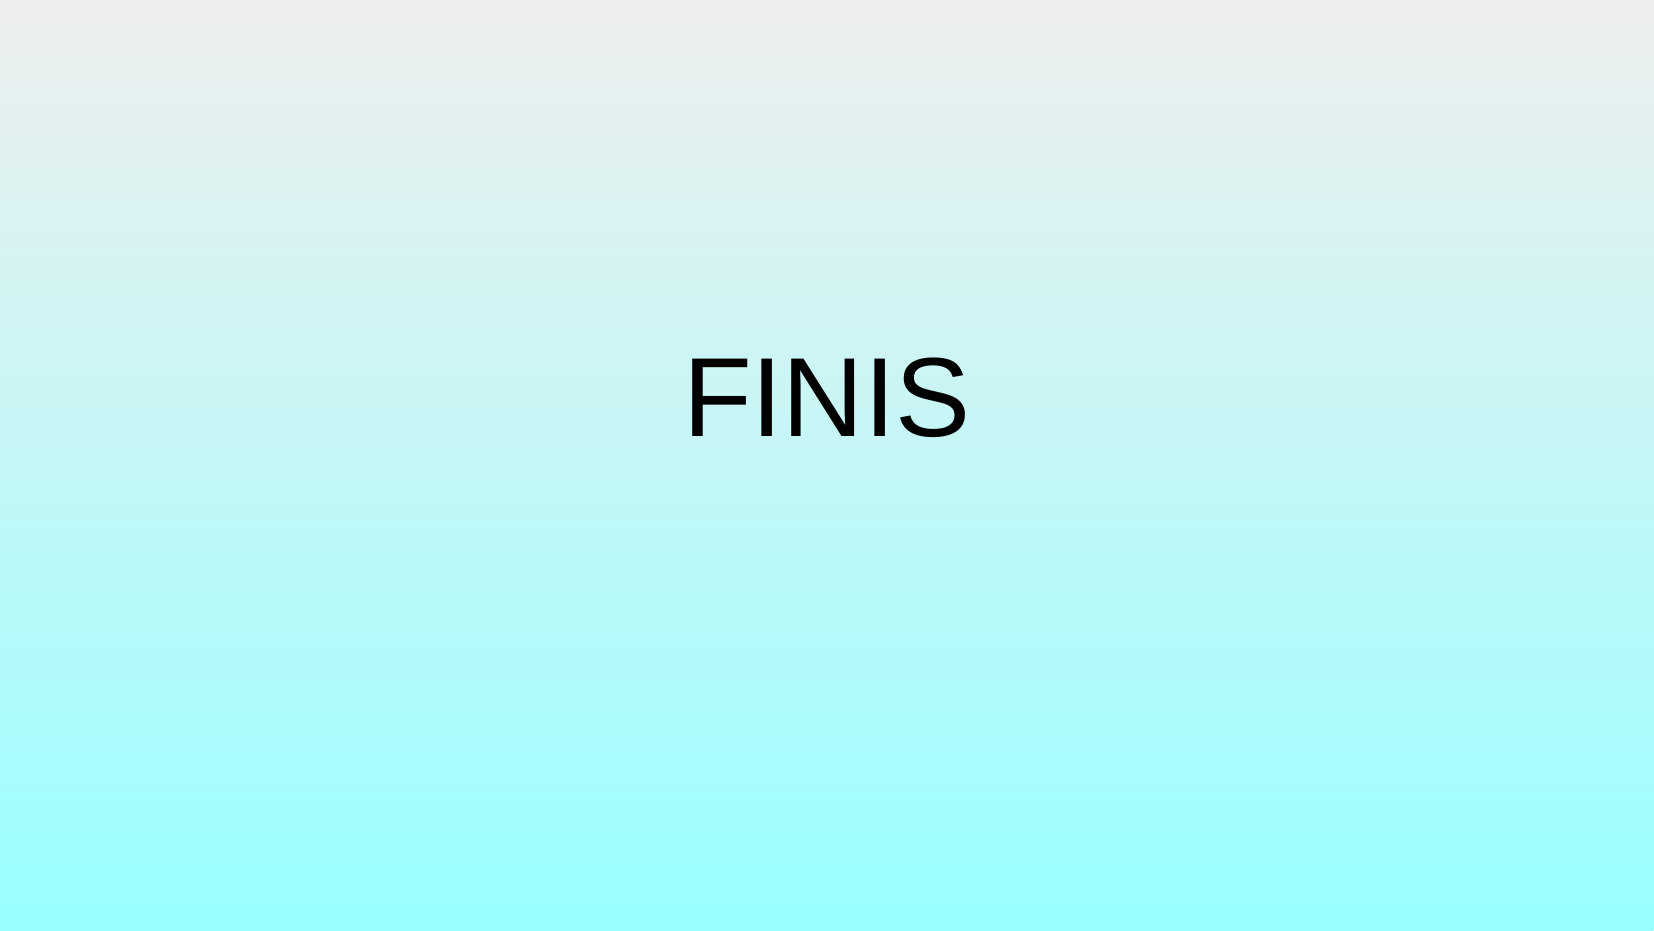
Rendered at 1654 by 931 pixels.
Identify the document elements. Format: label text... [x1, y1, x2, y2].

subtitle FINIS [82, 37, 1571, 757]
